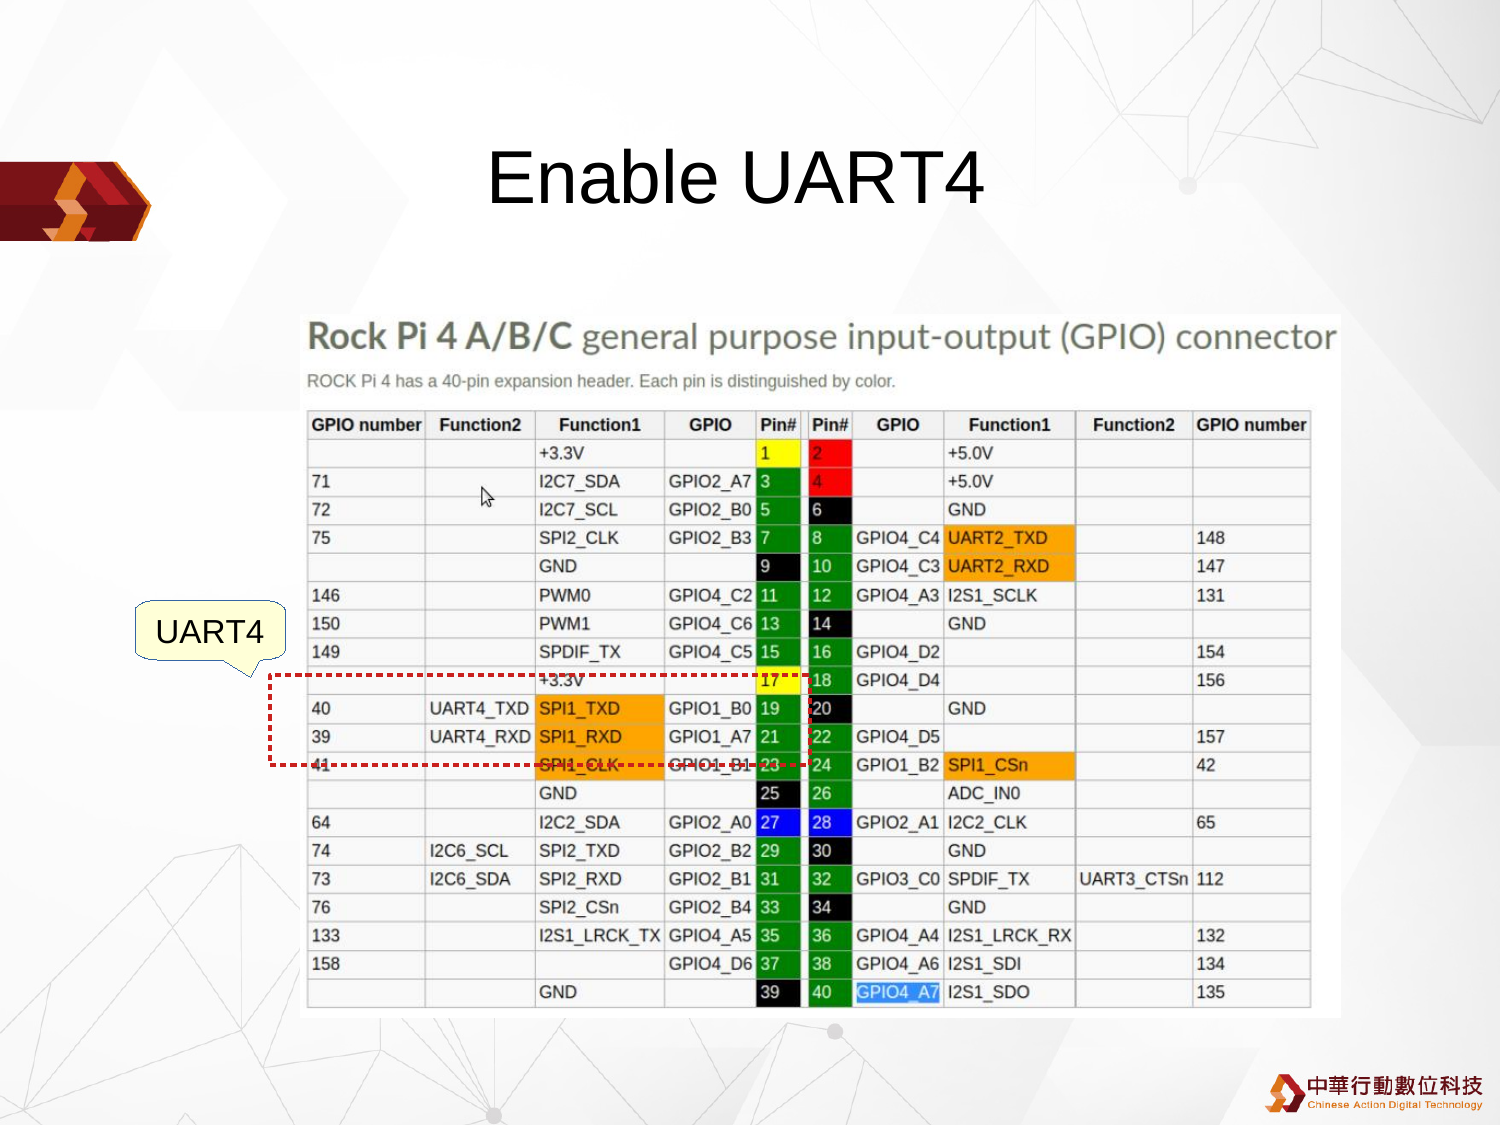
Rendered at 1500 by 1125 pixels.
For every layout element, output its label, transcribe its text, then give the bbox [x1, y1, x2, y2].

text_box UART4 [135, 600, 286, 678]
title Enable UART4 [107, 101, 1367, 255]
picture [0, 0, 1500, 1125]
